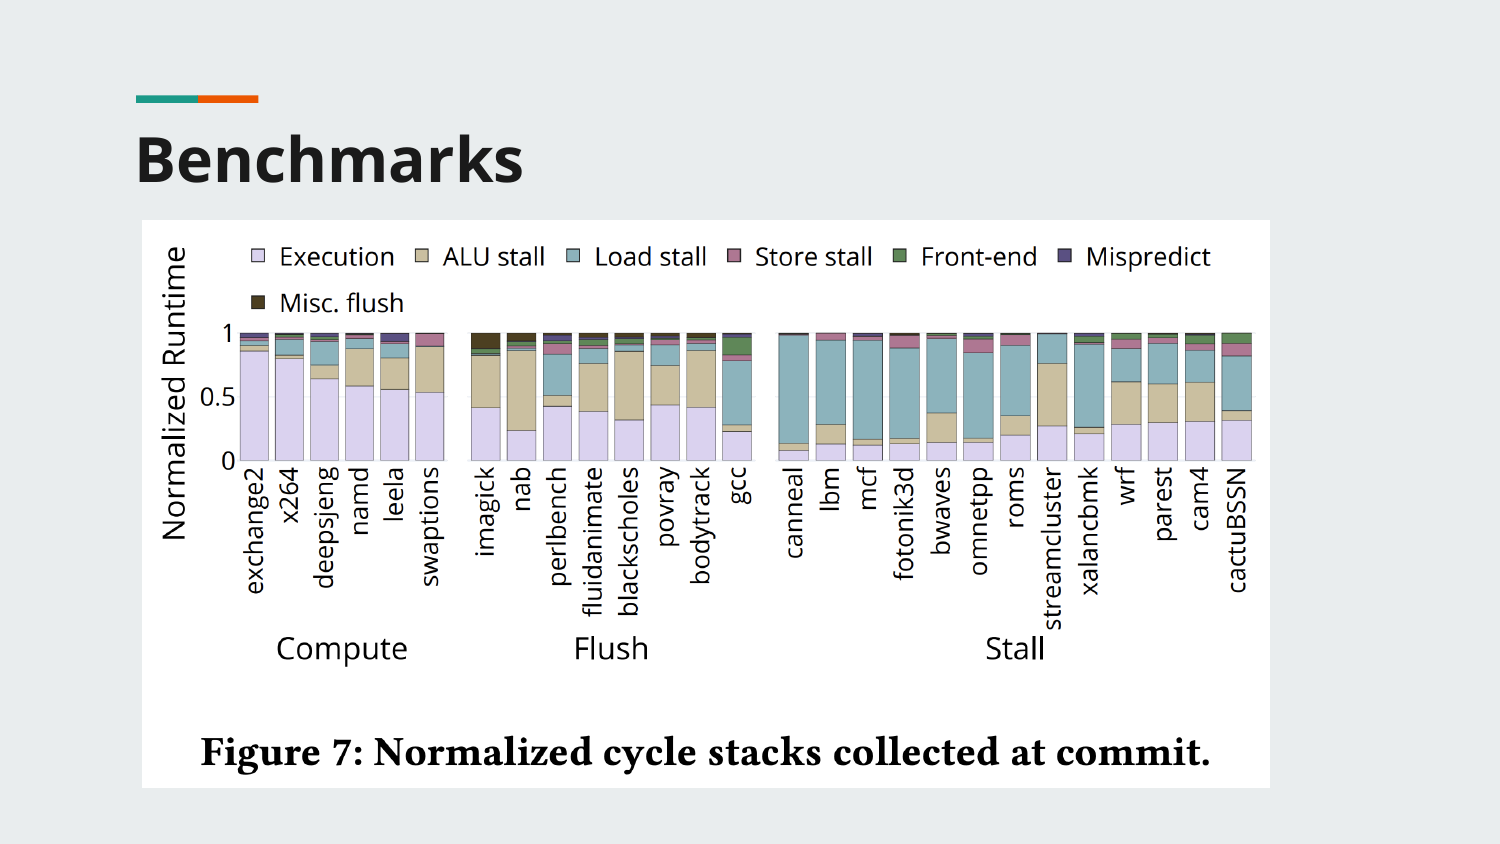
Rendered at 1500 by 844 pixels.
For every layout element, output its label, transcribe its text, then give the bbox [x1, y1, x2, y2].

text_box Benchmarks [119, 104, 1381, 246]
picture [142, 220, 1270, 788]
